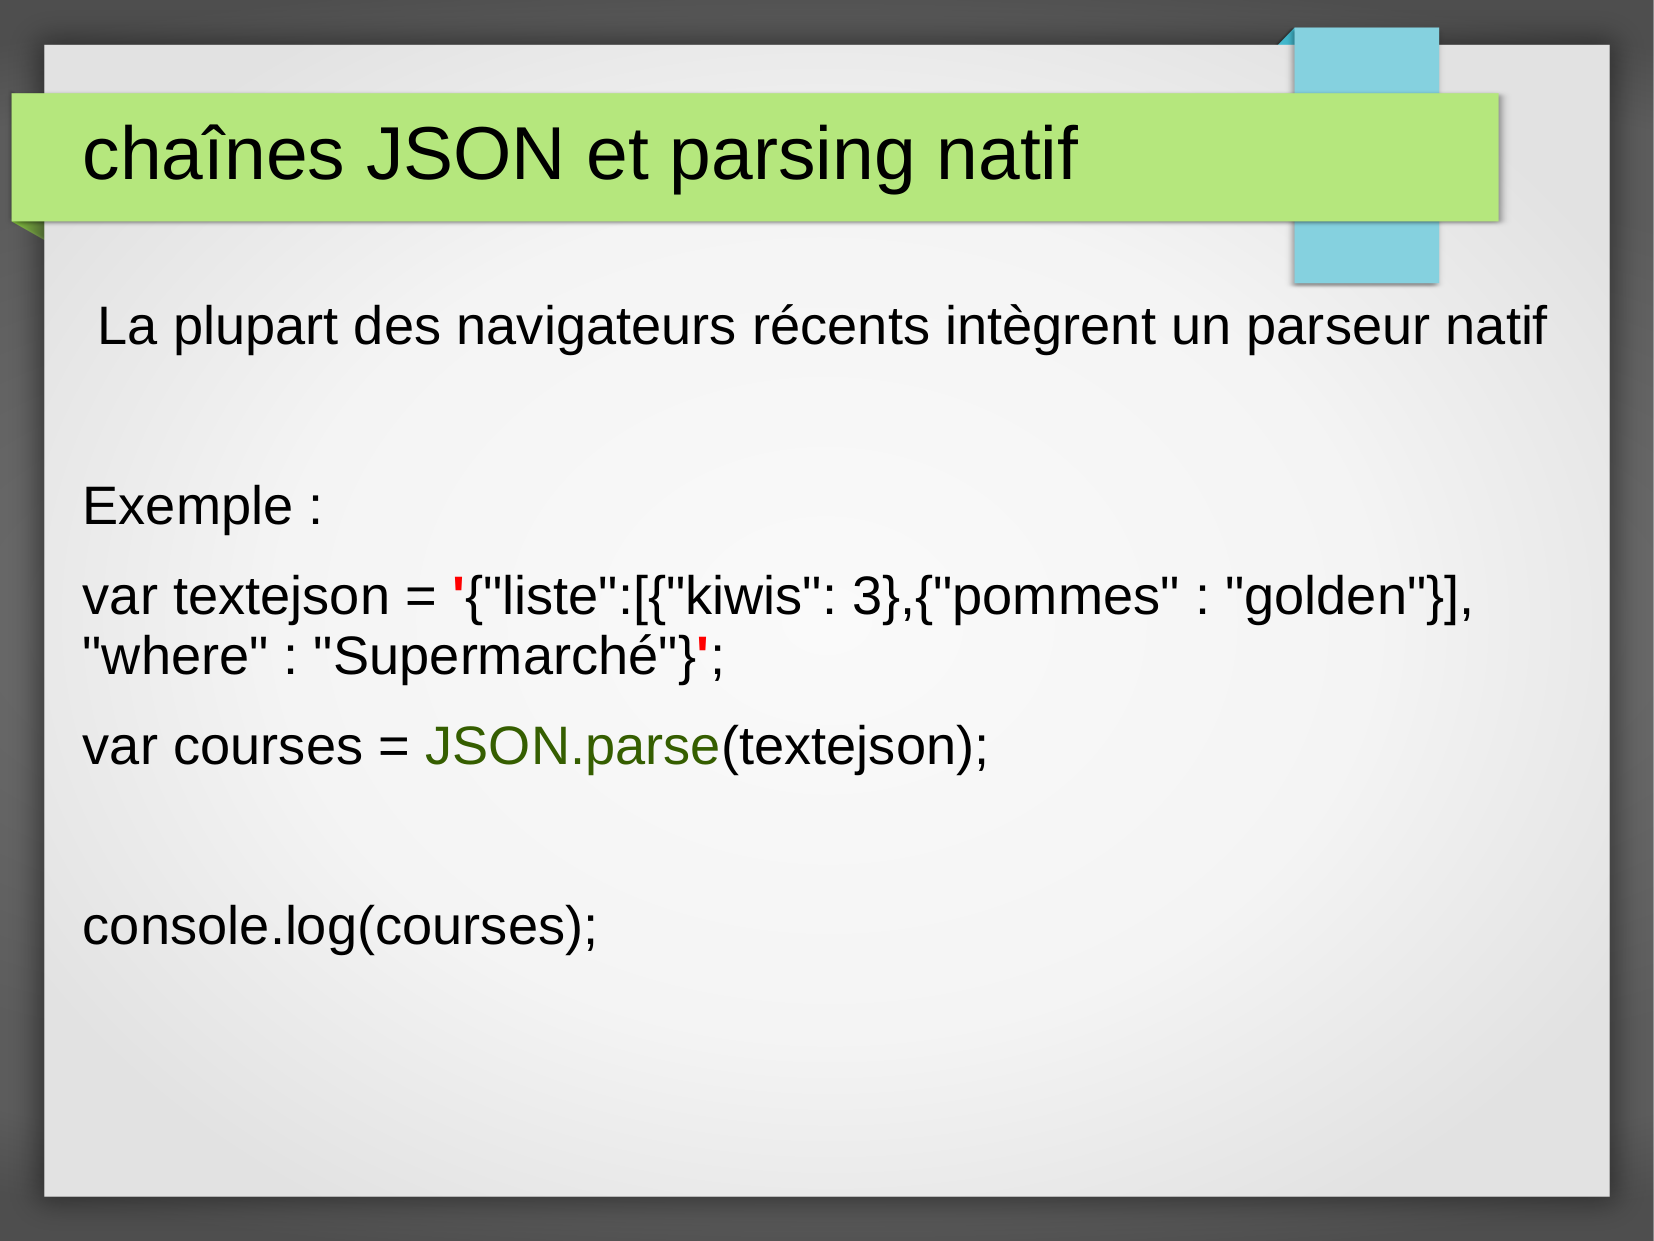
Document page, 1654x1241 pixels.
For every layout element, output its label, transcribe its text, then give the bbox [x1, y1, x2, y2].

list La plupart des navigateurs récents intègrent un parseur natif Exemple : var textejson = '{"liste":[{"kiwis": 3},{"pommes" : "golden"}], "where" : "Supermarché"}'; var courses = JSON.parse(textejson); console.log(courses); [82, 295, 1571, 1015]
picture [0, 0, 1654, 1241]
title chaînes JSON et parsing natif [82, 94, 1264, 213]
